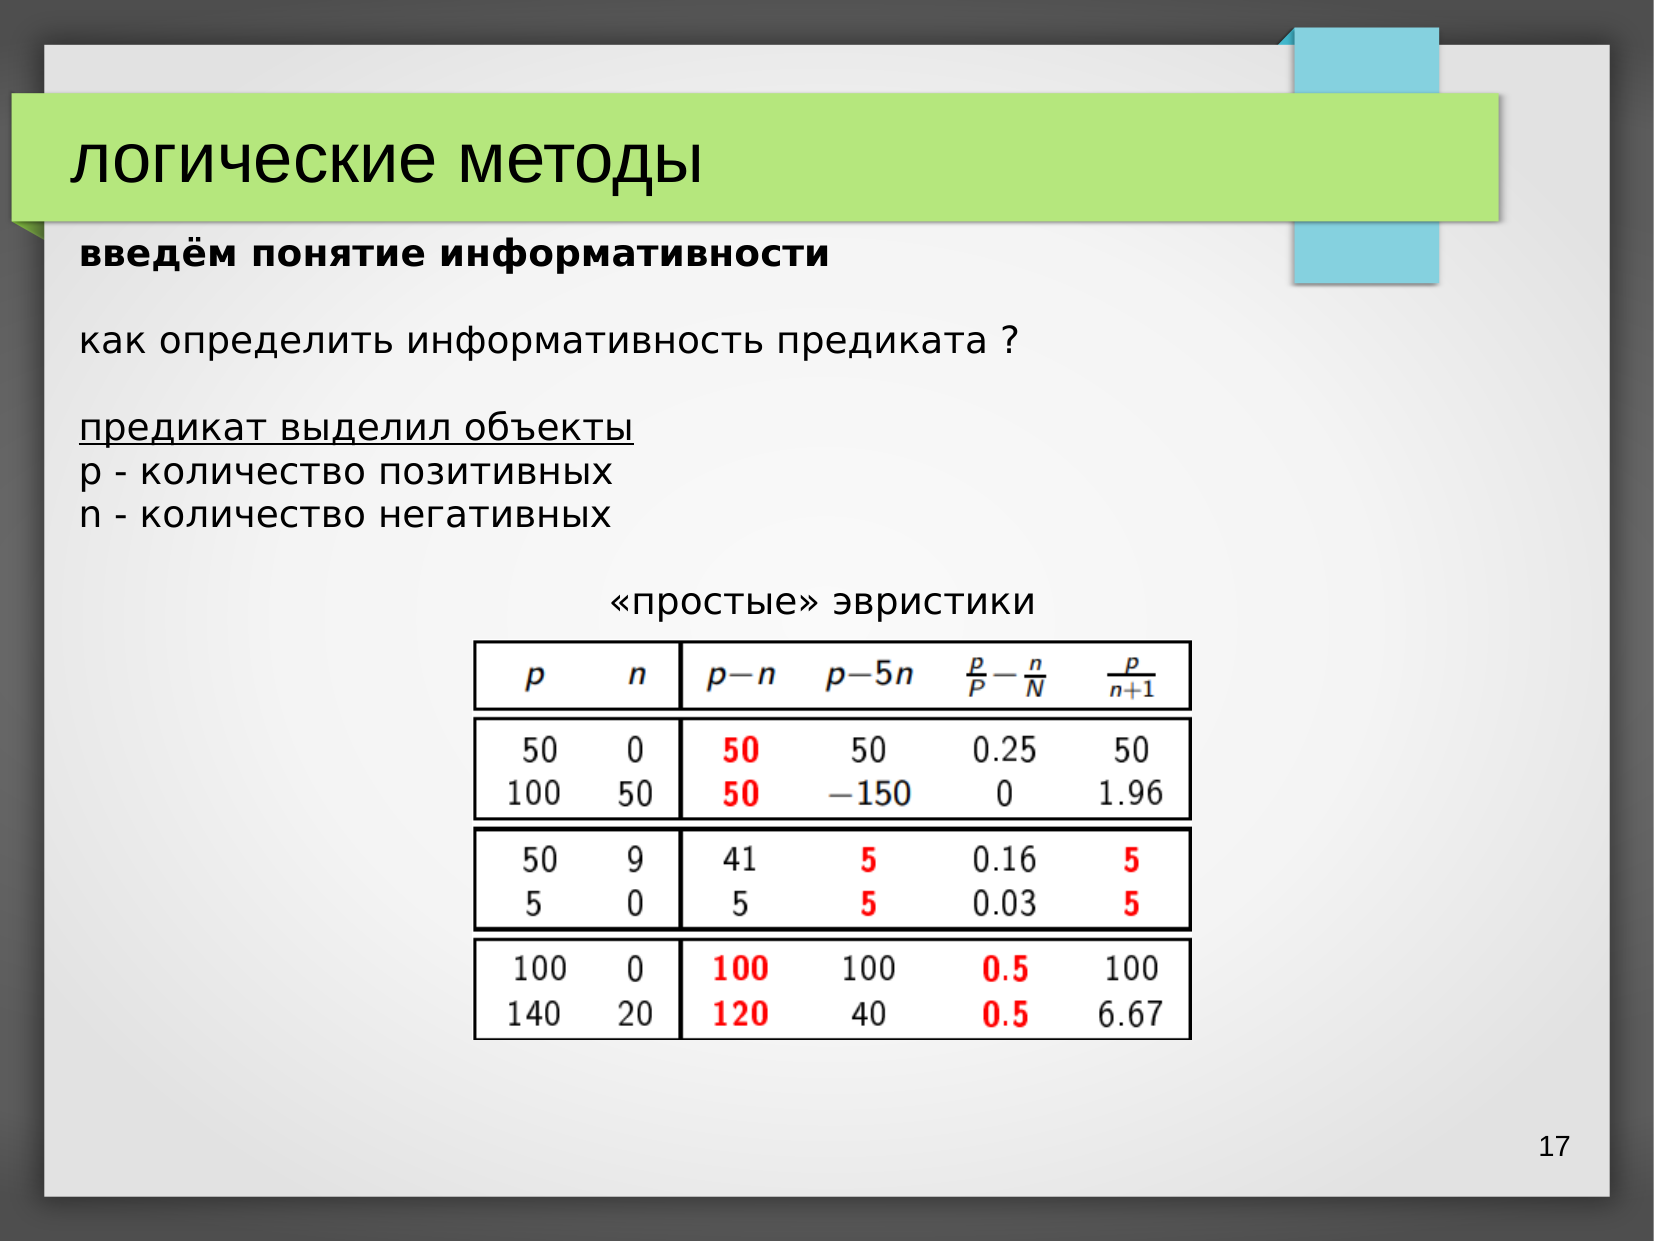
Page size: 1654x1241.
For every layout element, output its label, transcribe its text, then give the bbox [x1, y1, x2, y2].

text_box введём понятие информативности как определить информативность предиката ? предикат выделил объекты p - количество позитивных n - количество негативных «простые» эвристики [63, 224, 1052, 631]
picture [0, 0, 1654, 1241]
title логические методы [70, 118, 1205, 199]
